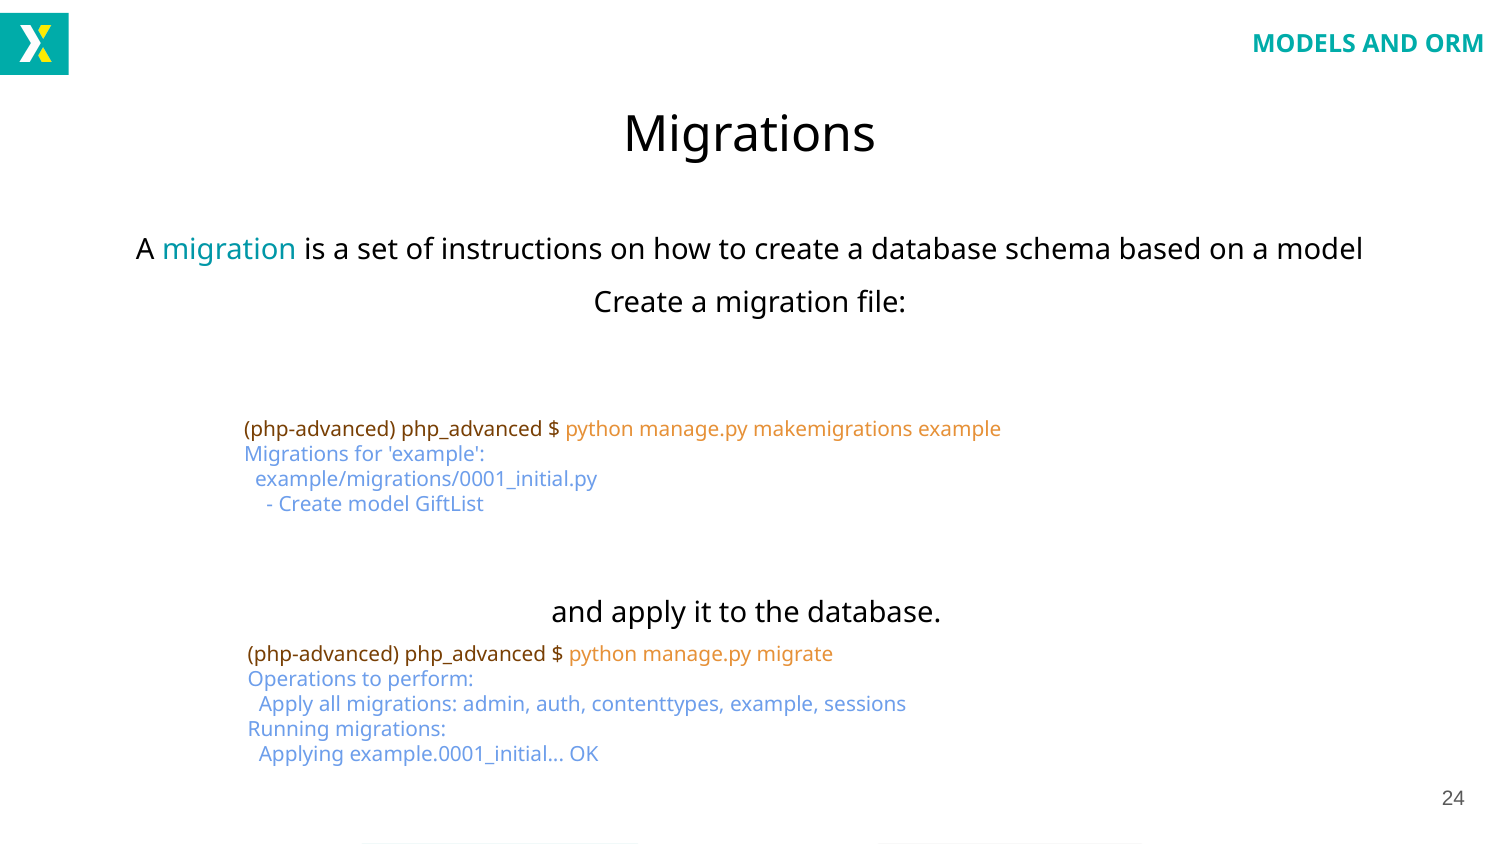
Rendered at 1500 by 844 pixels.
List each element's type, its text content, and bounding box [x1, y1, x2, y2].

text_box Migrations [115, 86, 1385, 181]
text_box (php-advanced) php_advanced $ python manage.py migrate Operations to perform: Apply all migrations: admin, auth, contenttypes, example, sessions Running migrations: Applying example.0001_initial... OK [232, 625, 1268, 811]
slide_number <number> [1389, 764, 1480, 830]
text_box A migration is a set of instructions on how to create a database schema based on a model Create a migration file: [102, 197, 1398, 700]
text_box (php-advanced) php_advanced $ python manage.py makemigrations example Migrations for 'example': example/migrations/0001_initial.py - Create model GiftList and apply it to the database. [229, 400, 1264, 556]
picture [17, 25, 54, 62]
